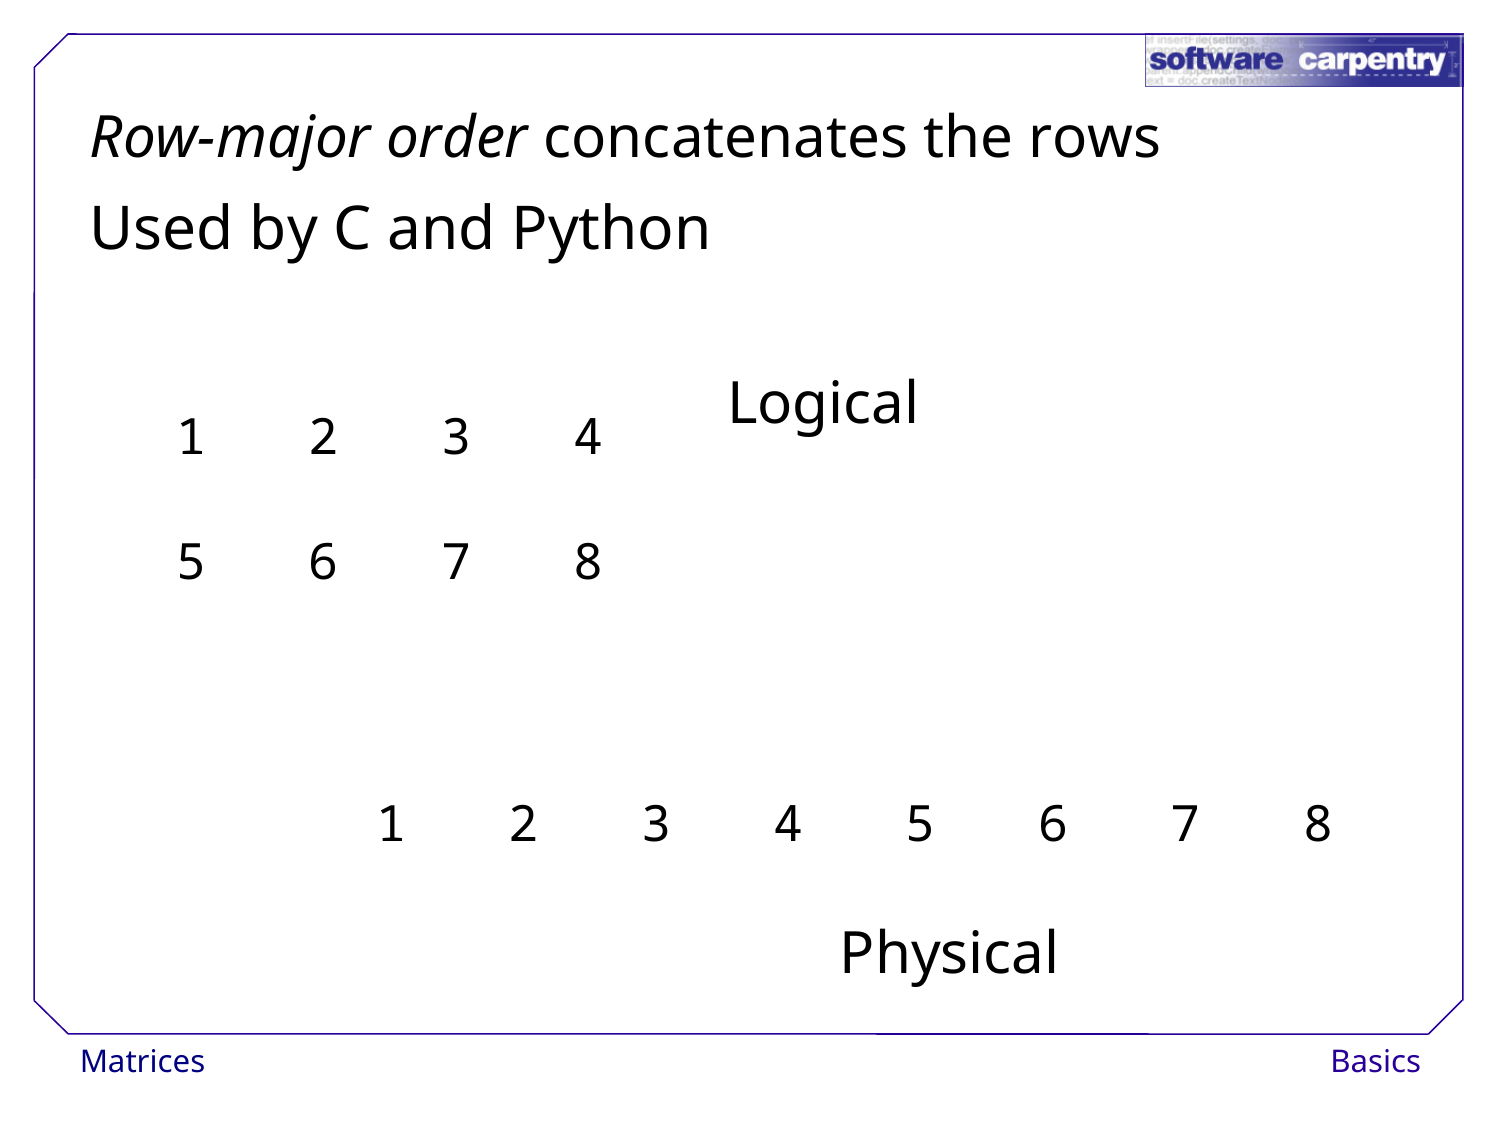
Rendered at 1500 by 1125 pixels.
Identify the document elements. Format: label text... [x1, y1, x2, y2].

table_header 8 [1252, 763, 1384, 887]
table_cell 5 [125, 500, 258, 625]
table_header 6 [987, 763, 1119, 887]
table_cell 7 [390, 500, 522, 625]
table_header 4 [522, 375, 655, 500]
table_header 1 [125, 375, 258, 500]
text_box Logical [712, 374, 963, 488]
table_header 2 [258, 375, 390, 500]
table_cell 6 [258, 500, 390, 625]
text_box Row-major order concatenates the rows Used by C and Python [75, 99, 1426, 300]
table_header 1 [325, 763, 458, 887]
table_cell 8 [522, 500, 655, 625]
table_header 3 [590, 763, 722, 887]
table_header 5 [855, 763, 987, 887]
table_header 3 [390, 375, 522, 500]
text_box Physical [824, 924, 1075, 1038]
table_header 2 [458, 763, 590, 887]
picture [1145, 33, 1464, 87]
table_header 7 [1119, 763, 1252, 887]
table_header 4 [722, 763, 855, 887]
